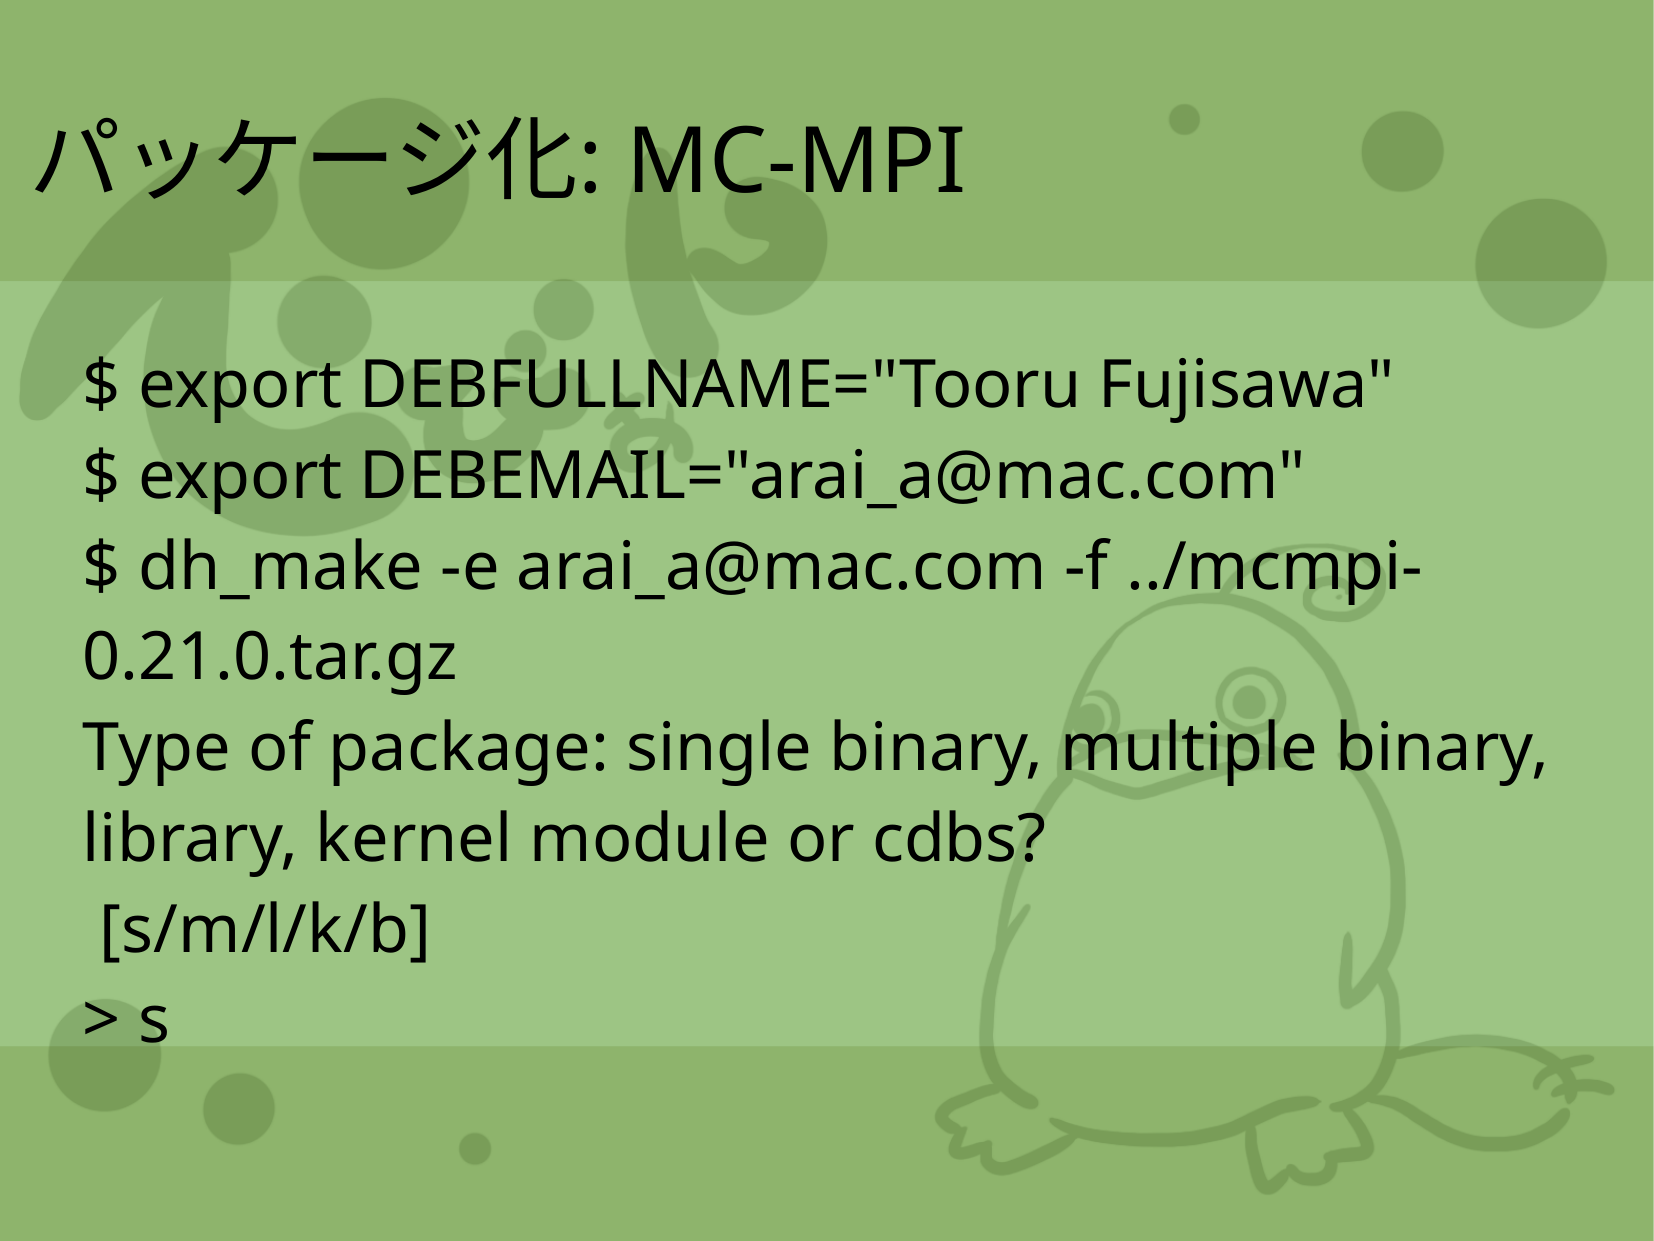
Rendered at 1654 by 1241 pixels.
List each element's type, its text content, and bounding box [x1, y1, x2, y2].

picture [0, 0, 1654, 1241]
subtitle $ export DEBFULLNAME="Tooru Fujisawa" $ export DEBEMAIL="arai_a@mac.com" $ dh_make -e arai_a@mac.com -f ../mcmpi-0.21.0.tar.gz Type of package: single binary, multiple binary, library, kernel module or cdbs? [s/m/l/k/b] > s [82, 297, 1571, 1102]
title パッケージ化: MC-MPI [29, 56, 1625, 250]
